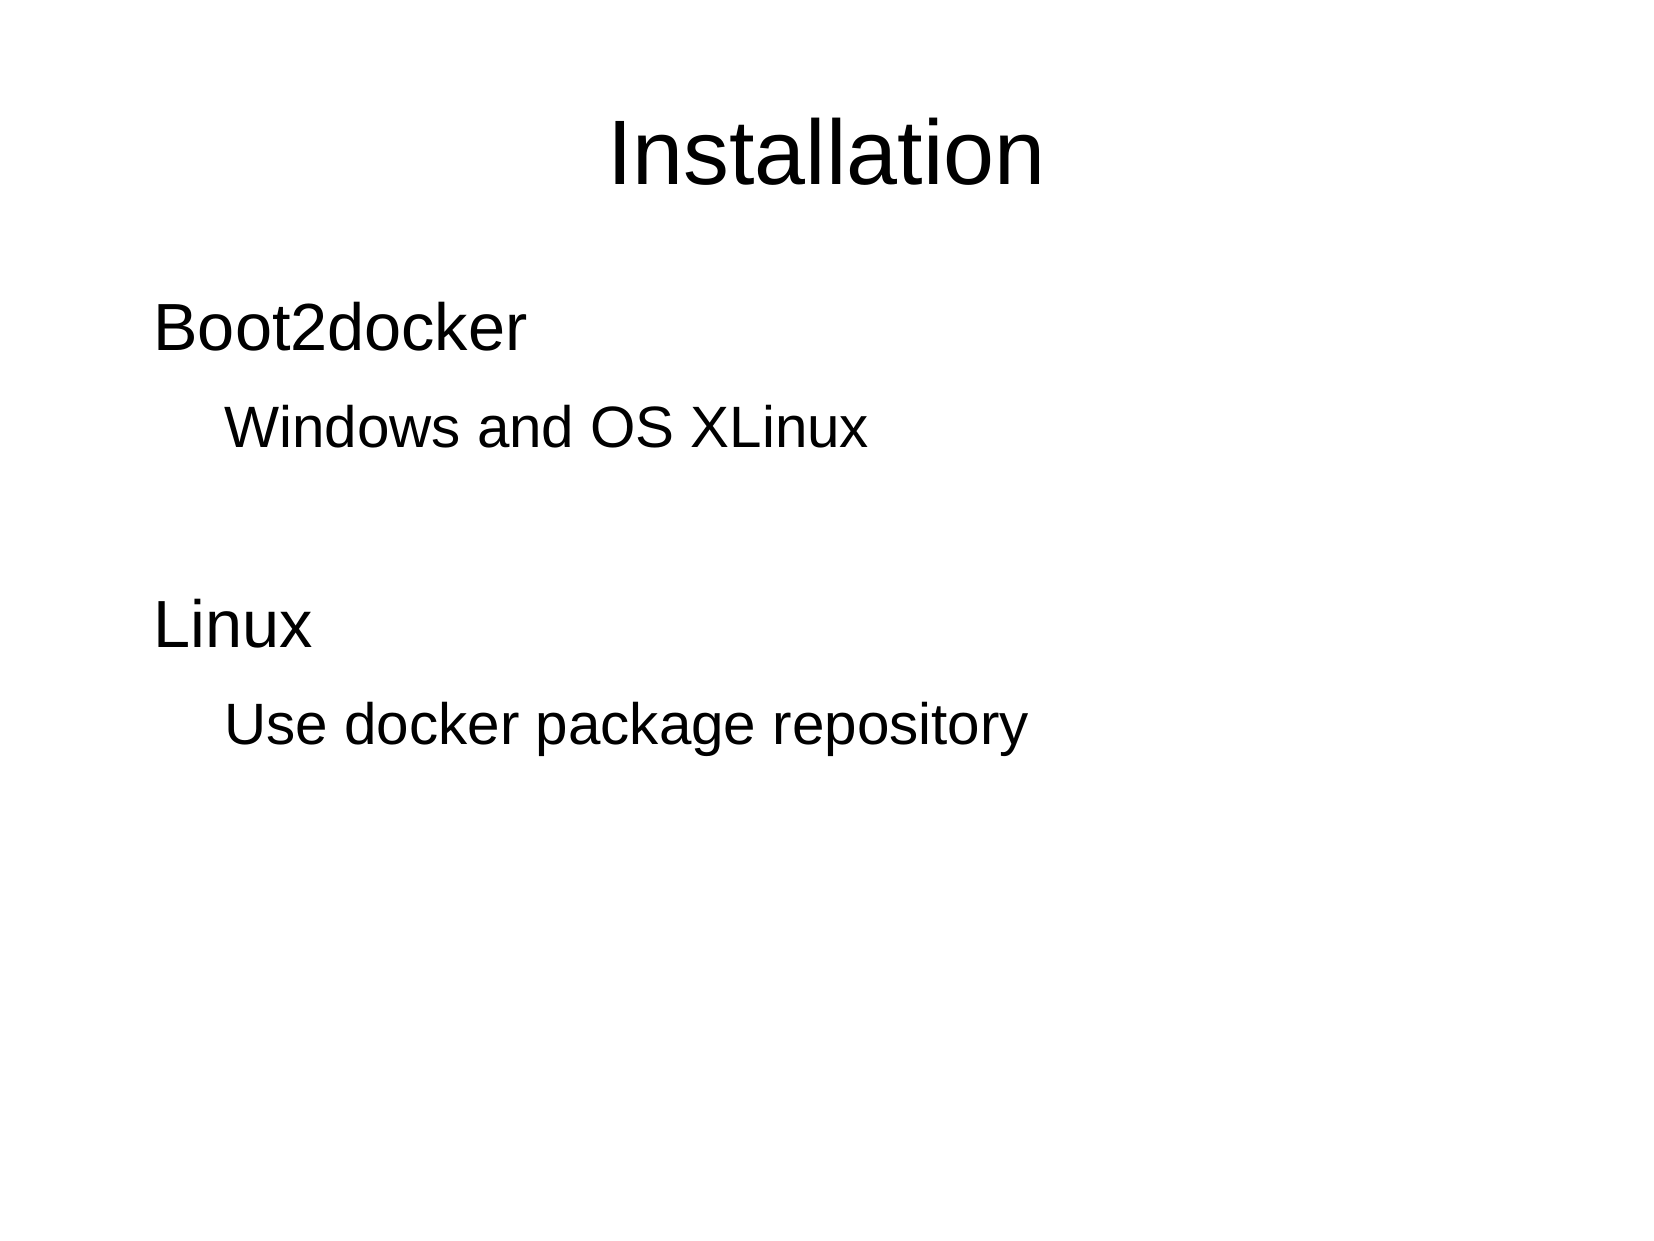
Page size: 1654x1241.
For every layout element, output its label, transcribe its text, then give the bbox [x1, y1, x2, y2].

list Boot2docker Windows and OS XLinux Linux Use docker package repository [82, 290, 1571, 1010]
title Installation [82, 49, 1571, 257]
